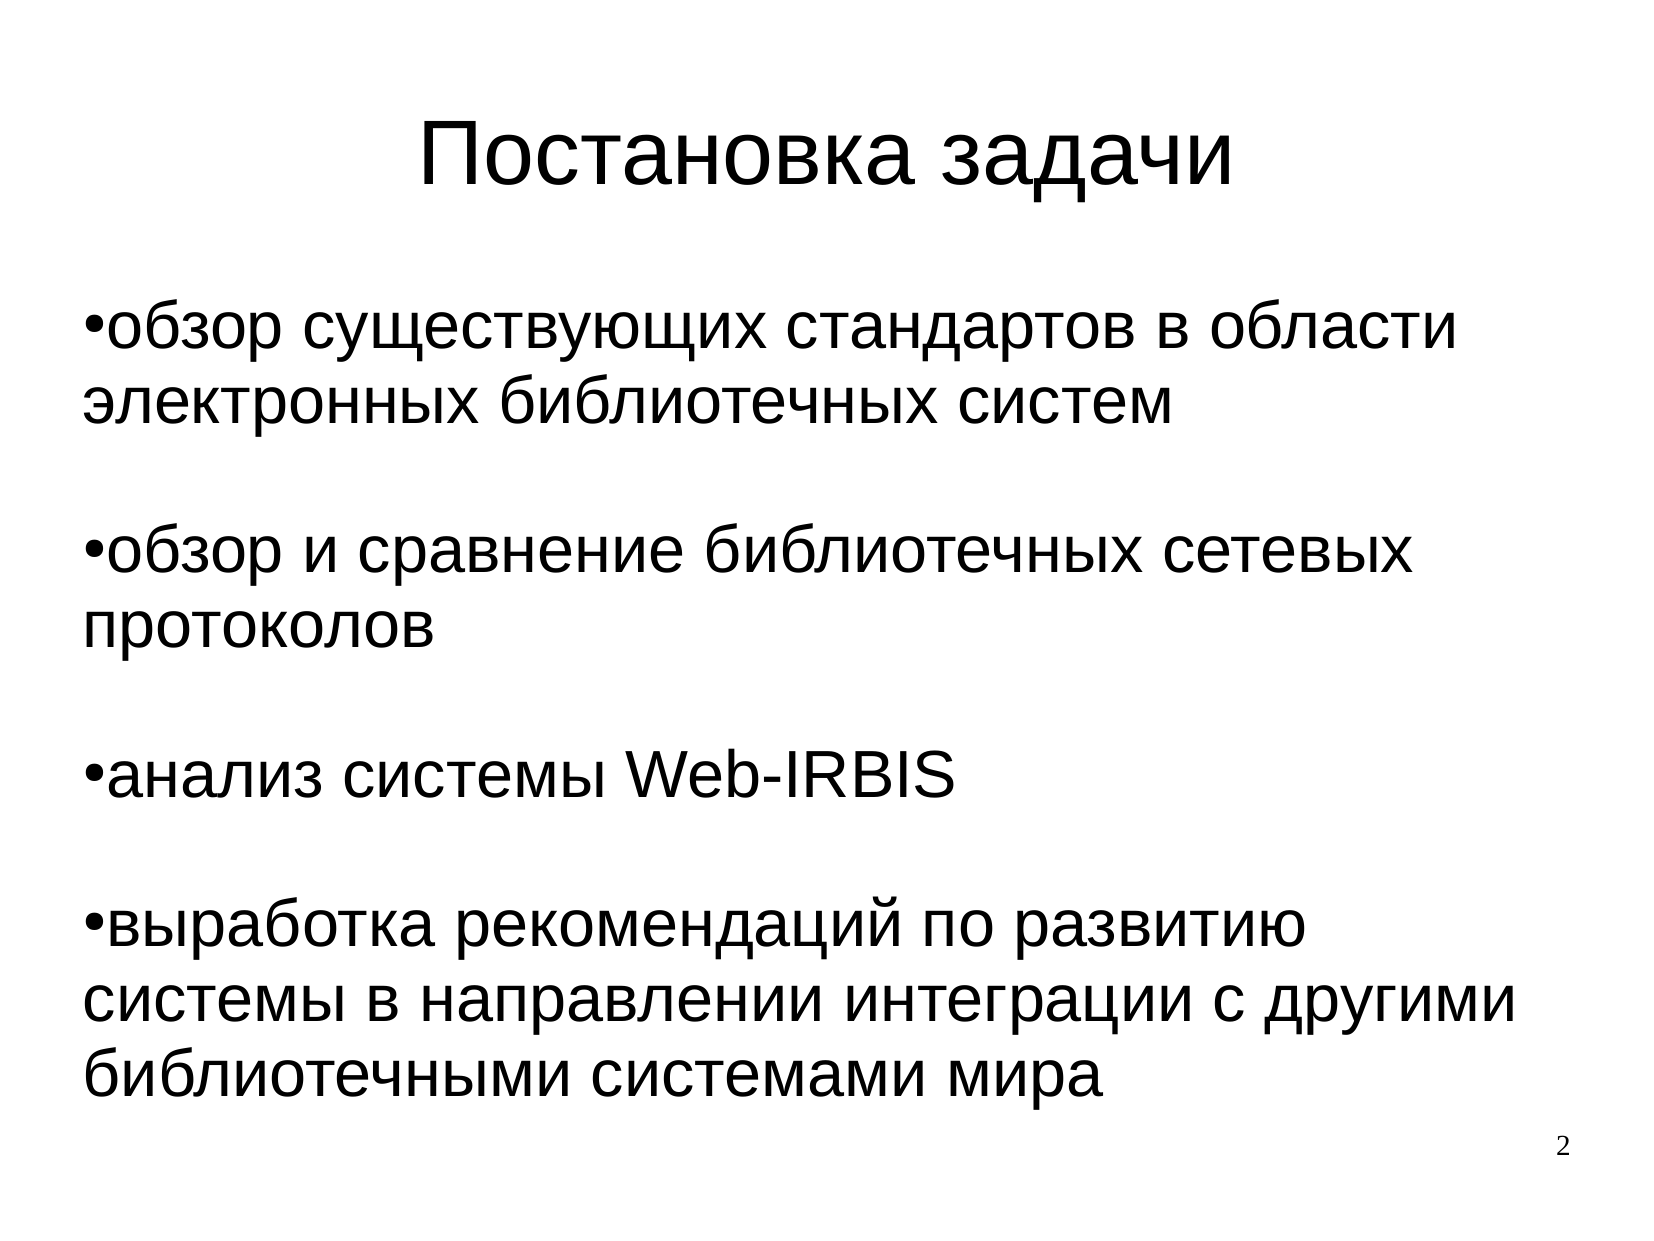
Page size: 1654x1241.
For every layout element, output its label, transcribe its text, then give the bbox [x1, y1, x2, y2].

subtitle обзор существующих стандартов в области электронных библиотечных систем обзор и сравнение библиотечных сетевых протоколов анализ системы Web-IRBIS выработка рекомендаций по развитию системы в направлении интеграции с другими библиотечными системами мира [82, 288, 1571, 1111]
title Постановка задачи [82, 56, 1571, 250]
